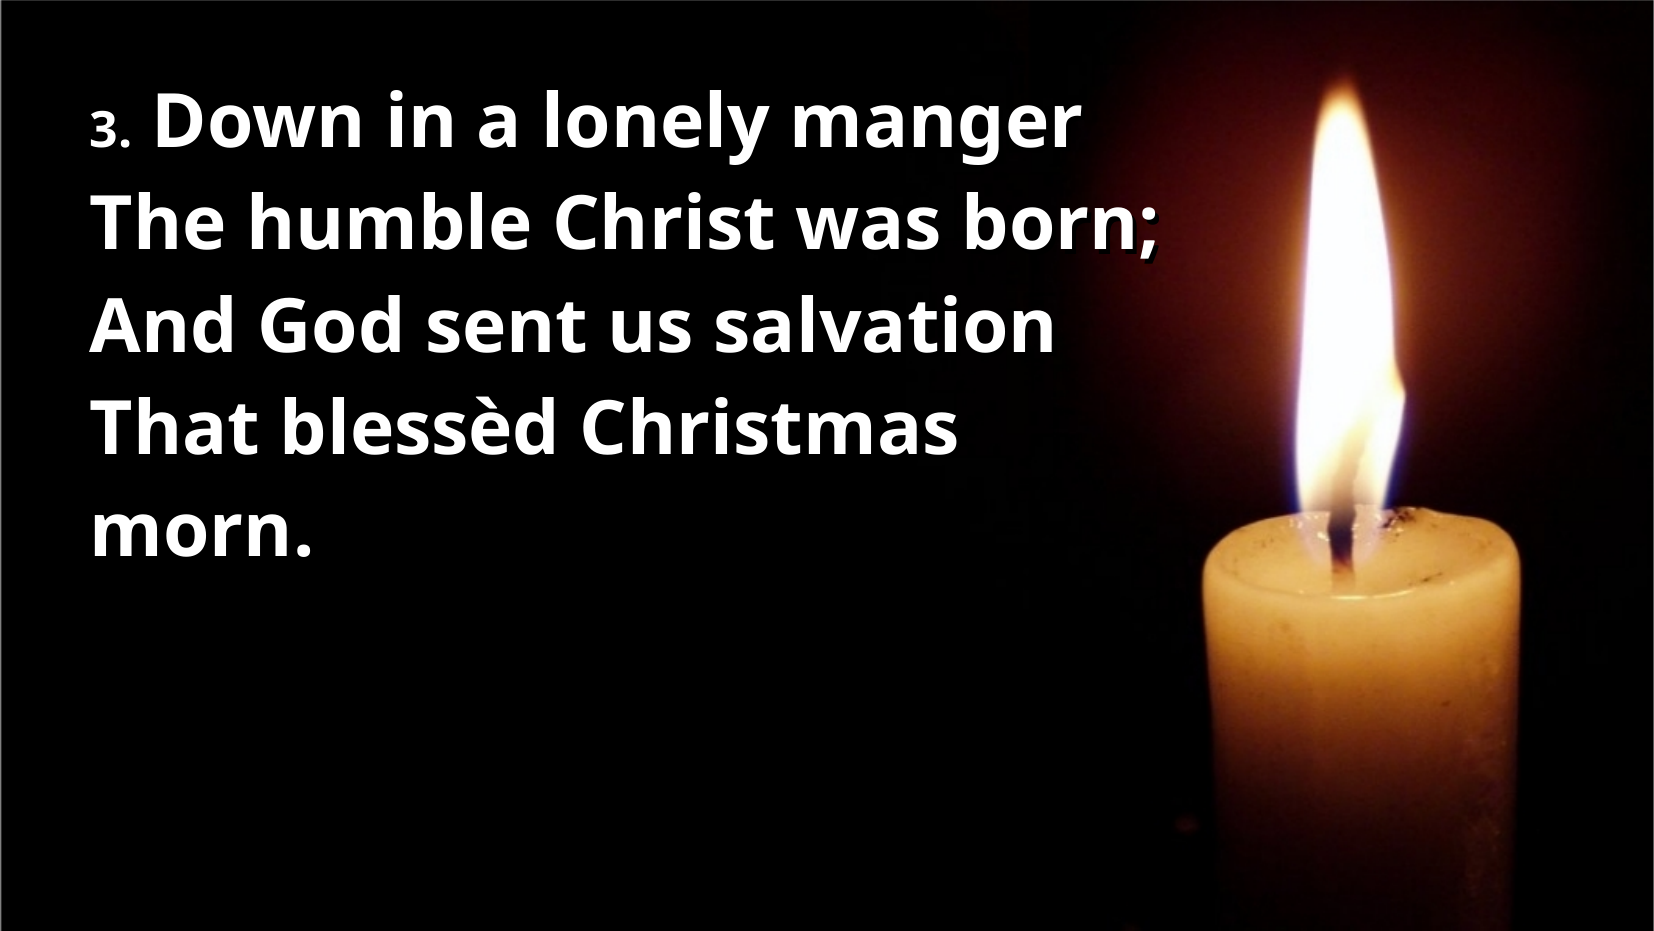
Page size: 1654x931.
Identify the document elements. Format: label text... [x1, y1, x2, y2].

text_box 3. Down in a lonely manger The humble Christ was born; And God sent us salvation That blessèd Christmas morn. [75, 60, 1201, 475]
picture [0, 0, 1654, 931]
